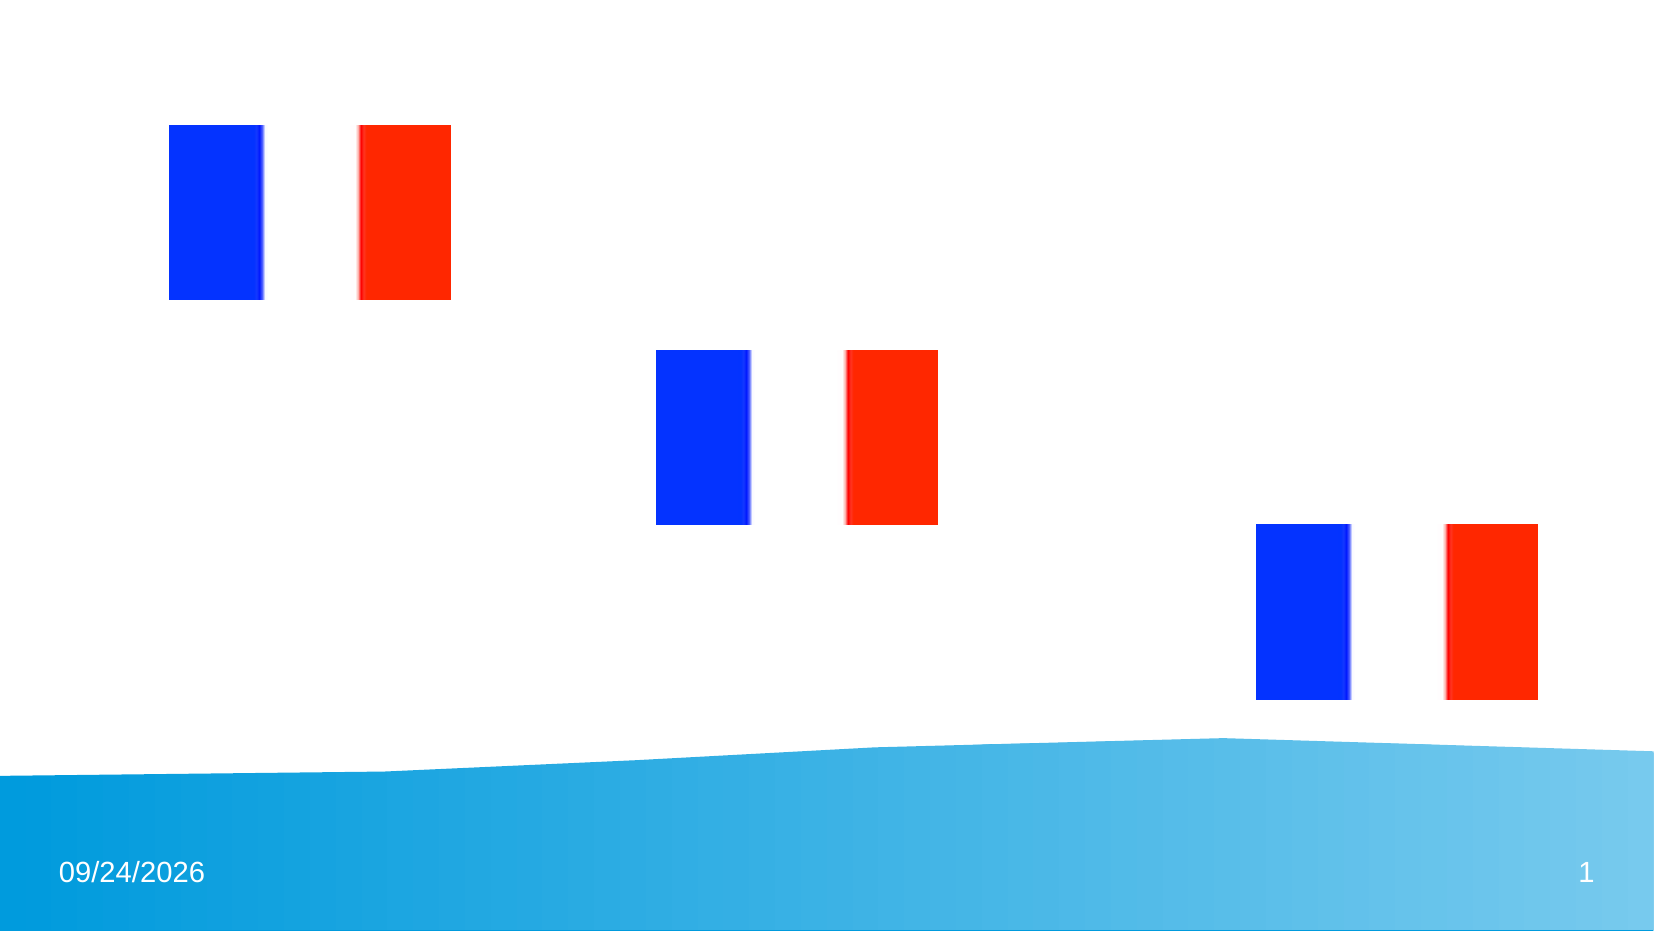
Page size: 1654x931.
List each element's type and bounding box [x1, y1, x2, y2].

picture [656, 350, 938, 526]
picture [169, 125, 451, 301]
picture [1256, 524, 1538, 700]
